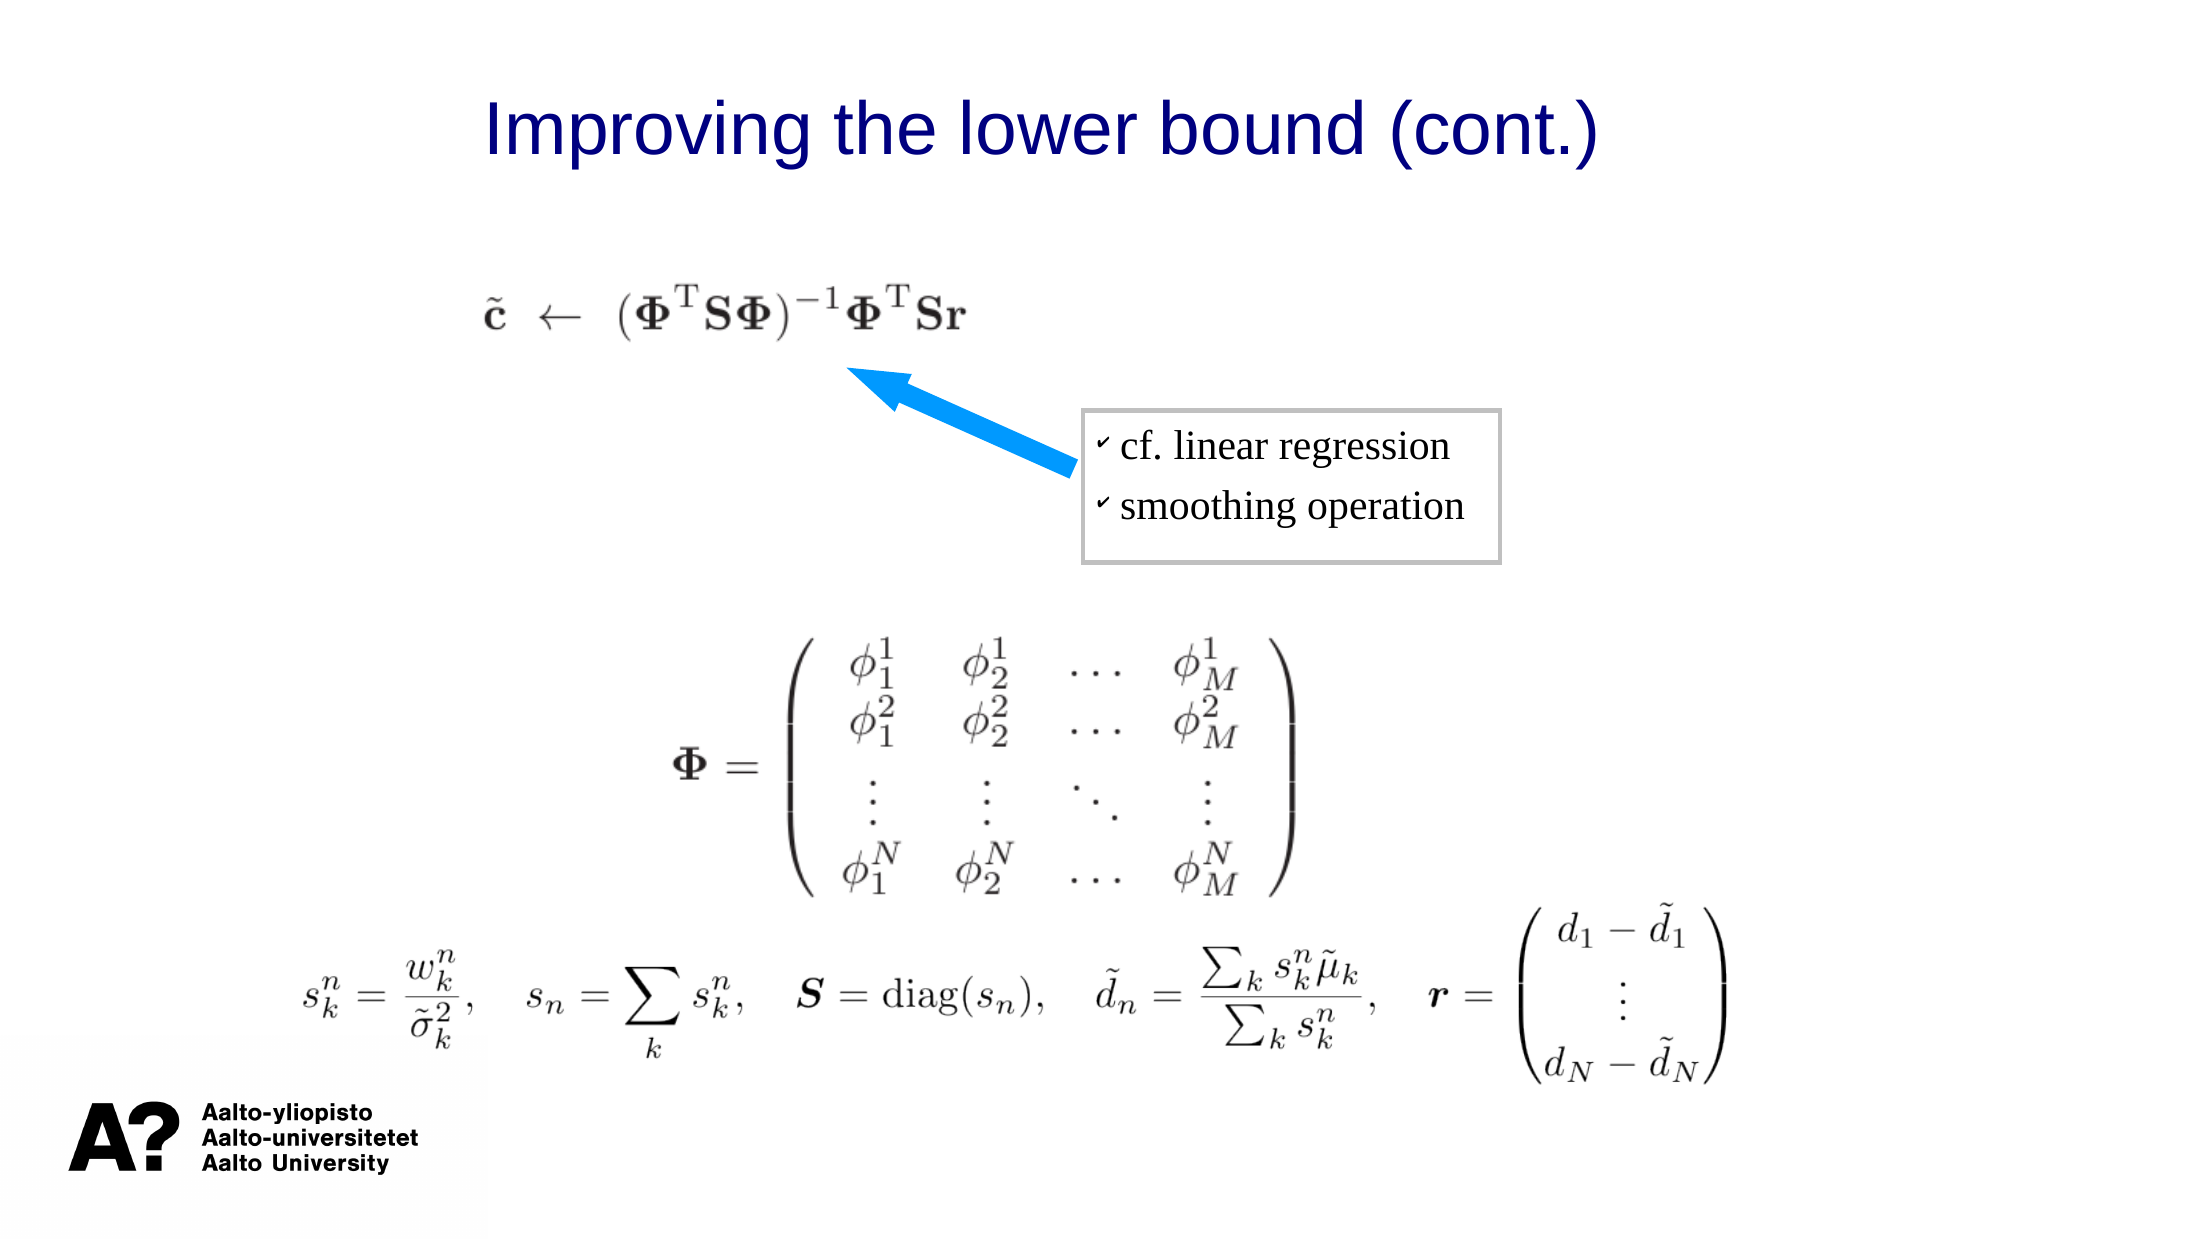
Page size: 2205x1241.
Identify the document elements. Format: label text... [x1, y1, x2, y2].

picture [468, 277, 994, 347]
picture [0, 623, 1737, 1239]
title Improving the lower bound (cont.) [386, 65, 1699, 179]
text_box cf. linear regression smoothing operation [1082, 410, 1501, 563]
text_box [846, 367, 1079, 479]
